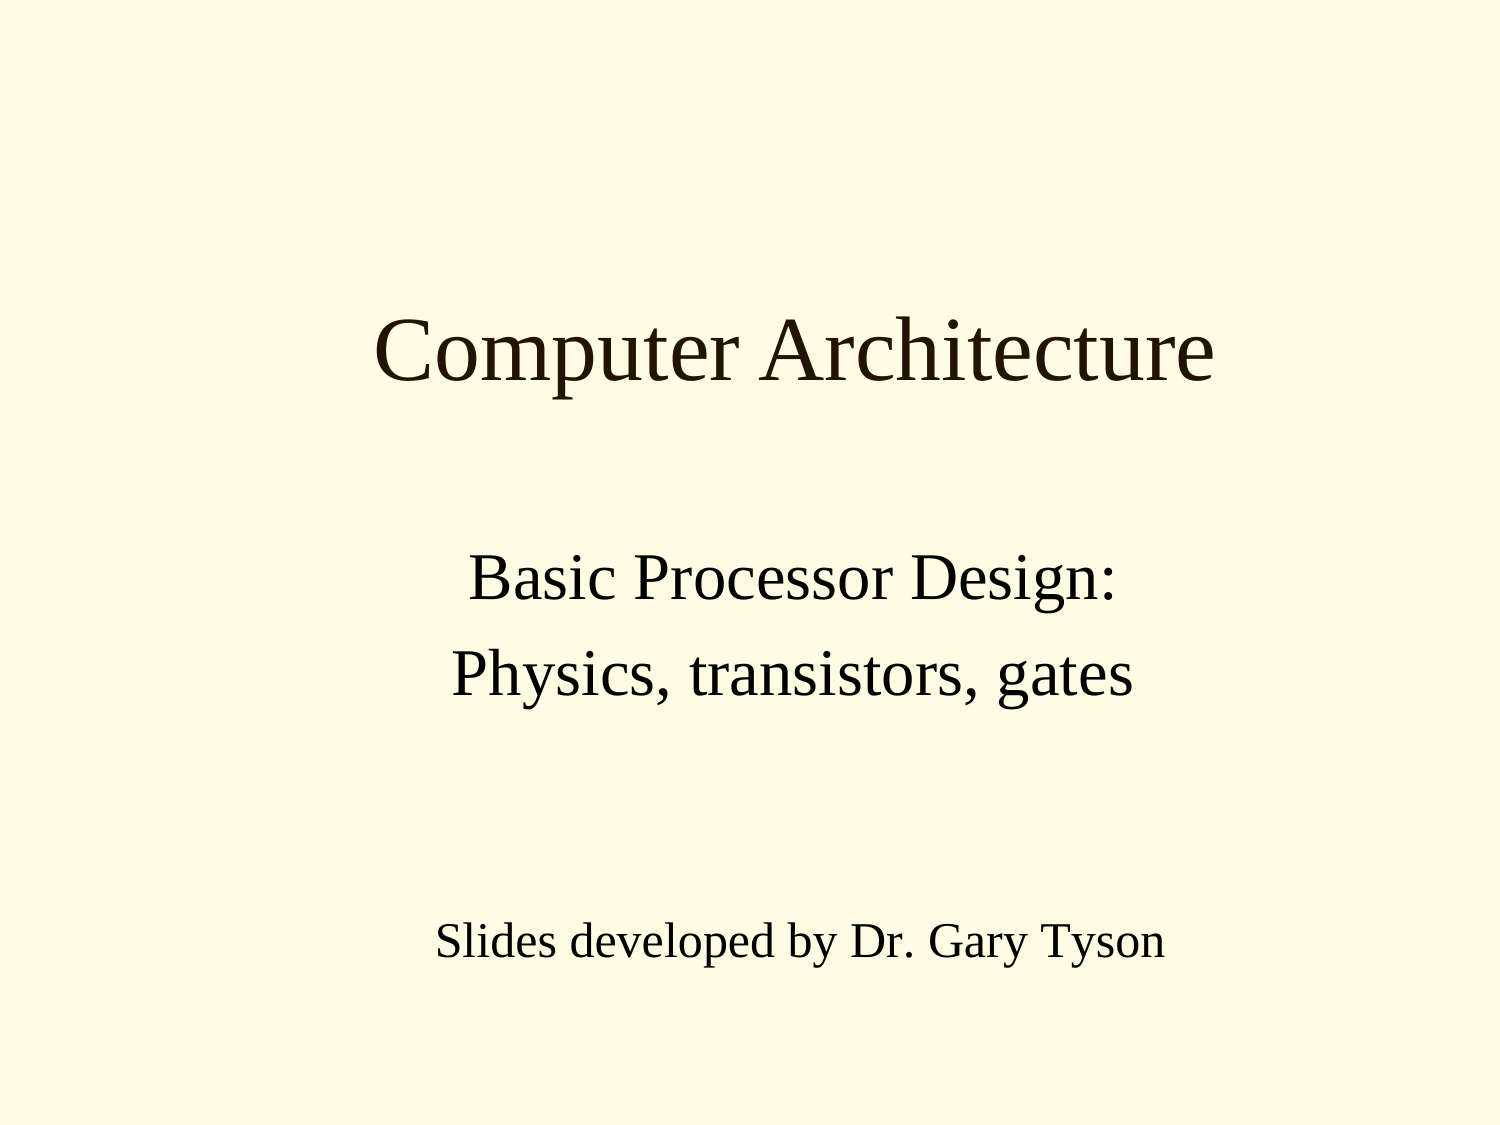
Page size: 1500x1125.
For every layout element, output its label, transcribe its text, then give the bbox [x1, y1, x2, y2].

title Computer Architecture [162, 249, 1430, 438]
text_box Slides developed by Dr. Gary Tyson [420, 900, 1201, 1036]
subtitle Basic Processor Design: Physics, transistors, gates [212, 524, 1375, 816]
